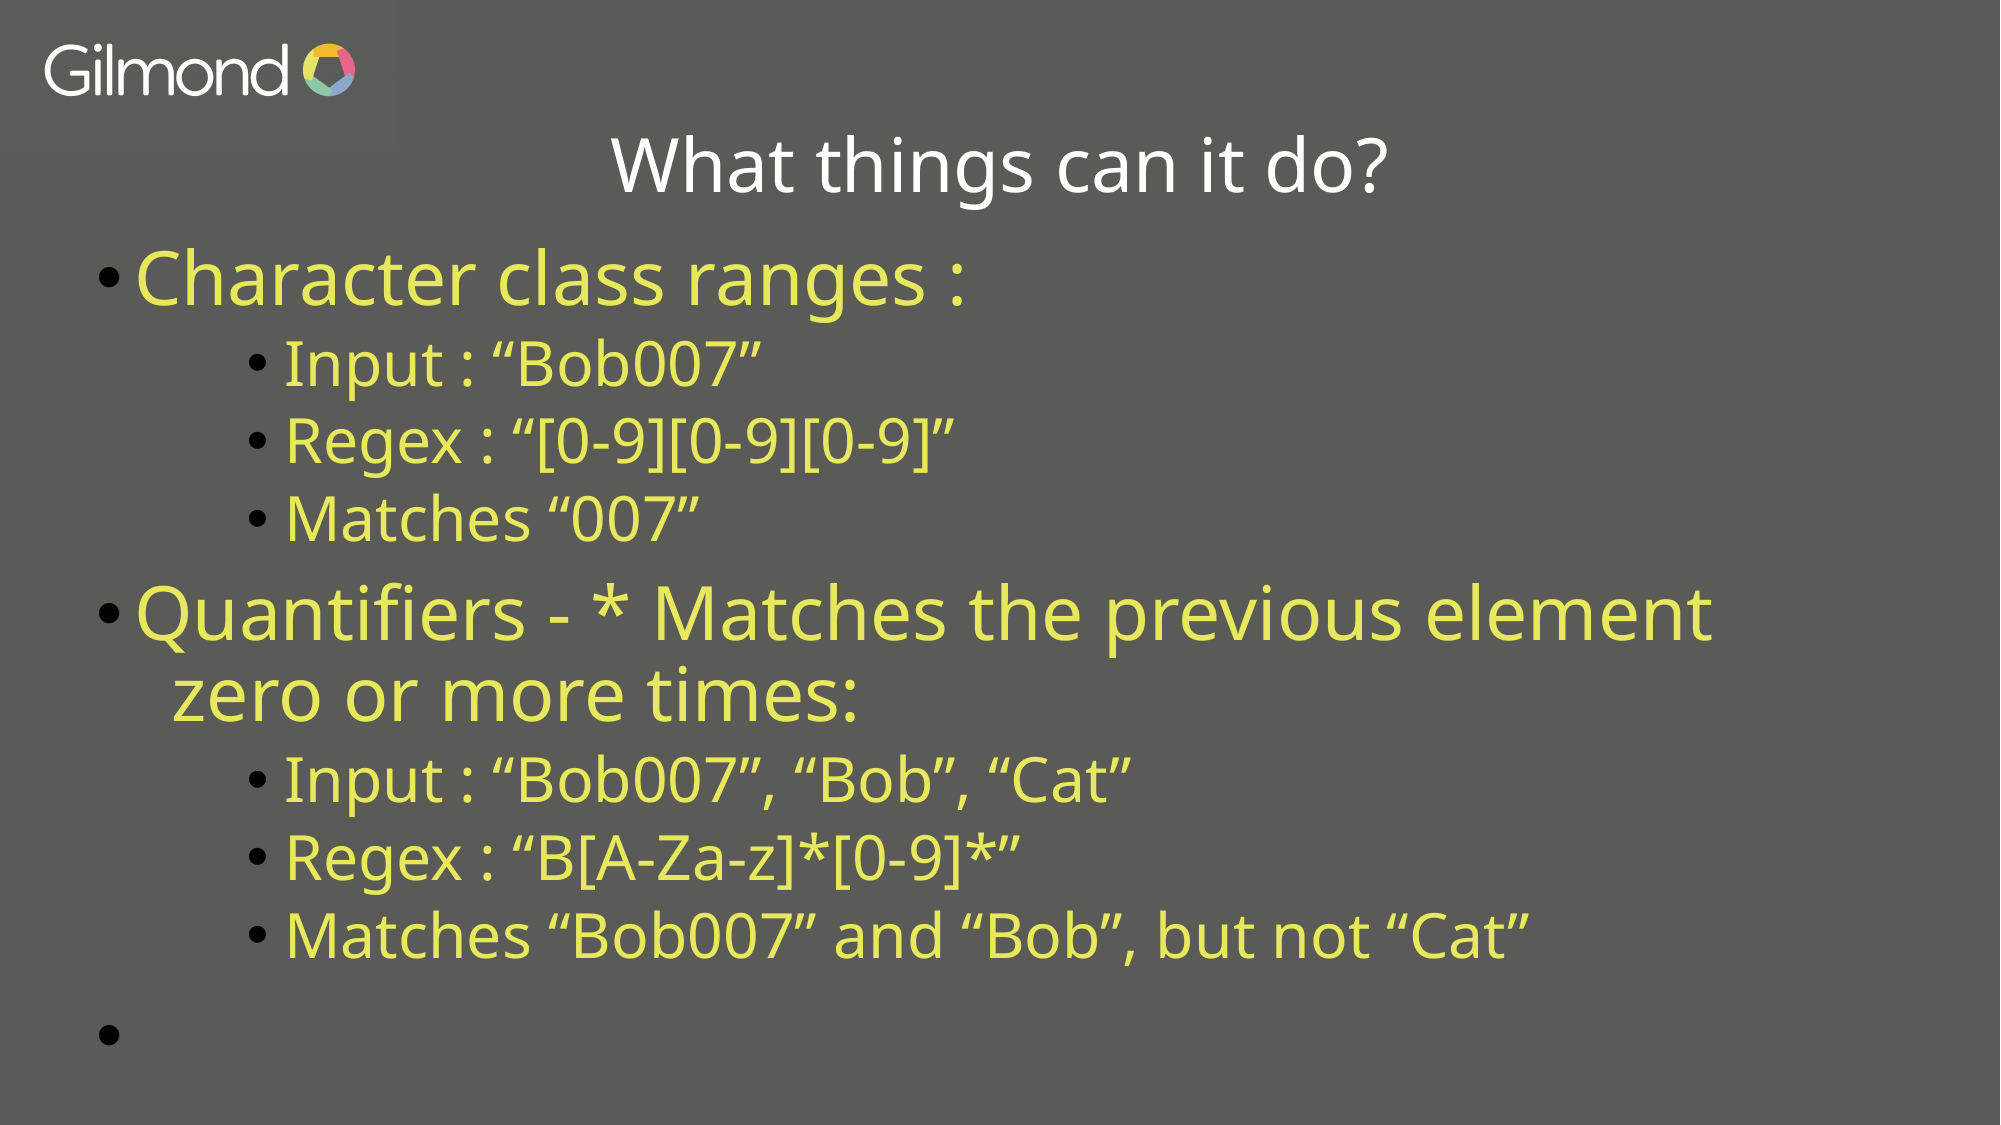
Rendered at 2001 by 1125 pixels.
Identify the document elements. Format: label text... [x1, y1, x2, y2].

picture [0, 0, 399, 149]
title What things can it do? [137, 59, 1863, 233]
list Character class ranges : Input : “Bob007” Regex : “[0-9][0-9][0-9]” Matches “007” Quantifiers - * Matches the previous element zero or more times: Input : “Bob007”, “Bob”, “Cat” Regex : “B[A-Za-z]*[0-9]*” Matches “Bob007” and “Bob”, but not “Cat” [81, 233, 1863, 1053]
